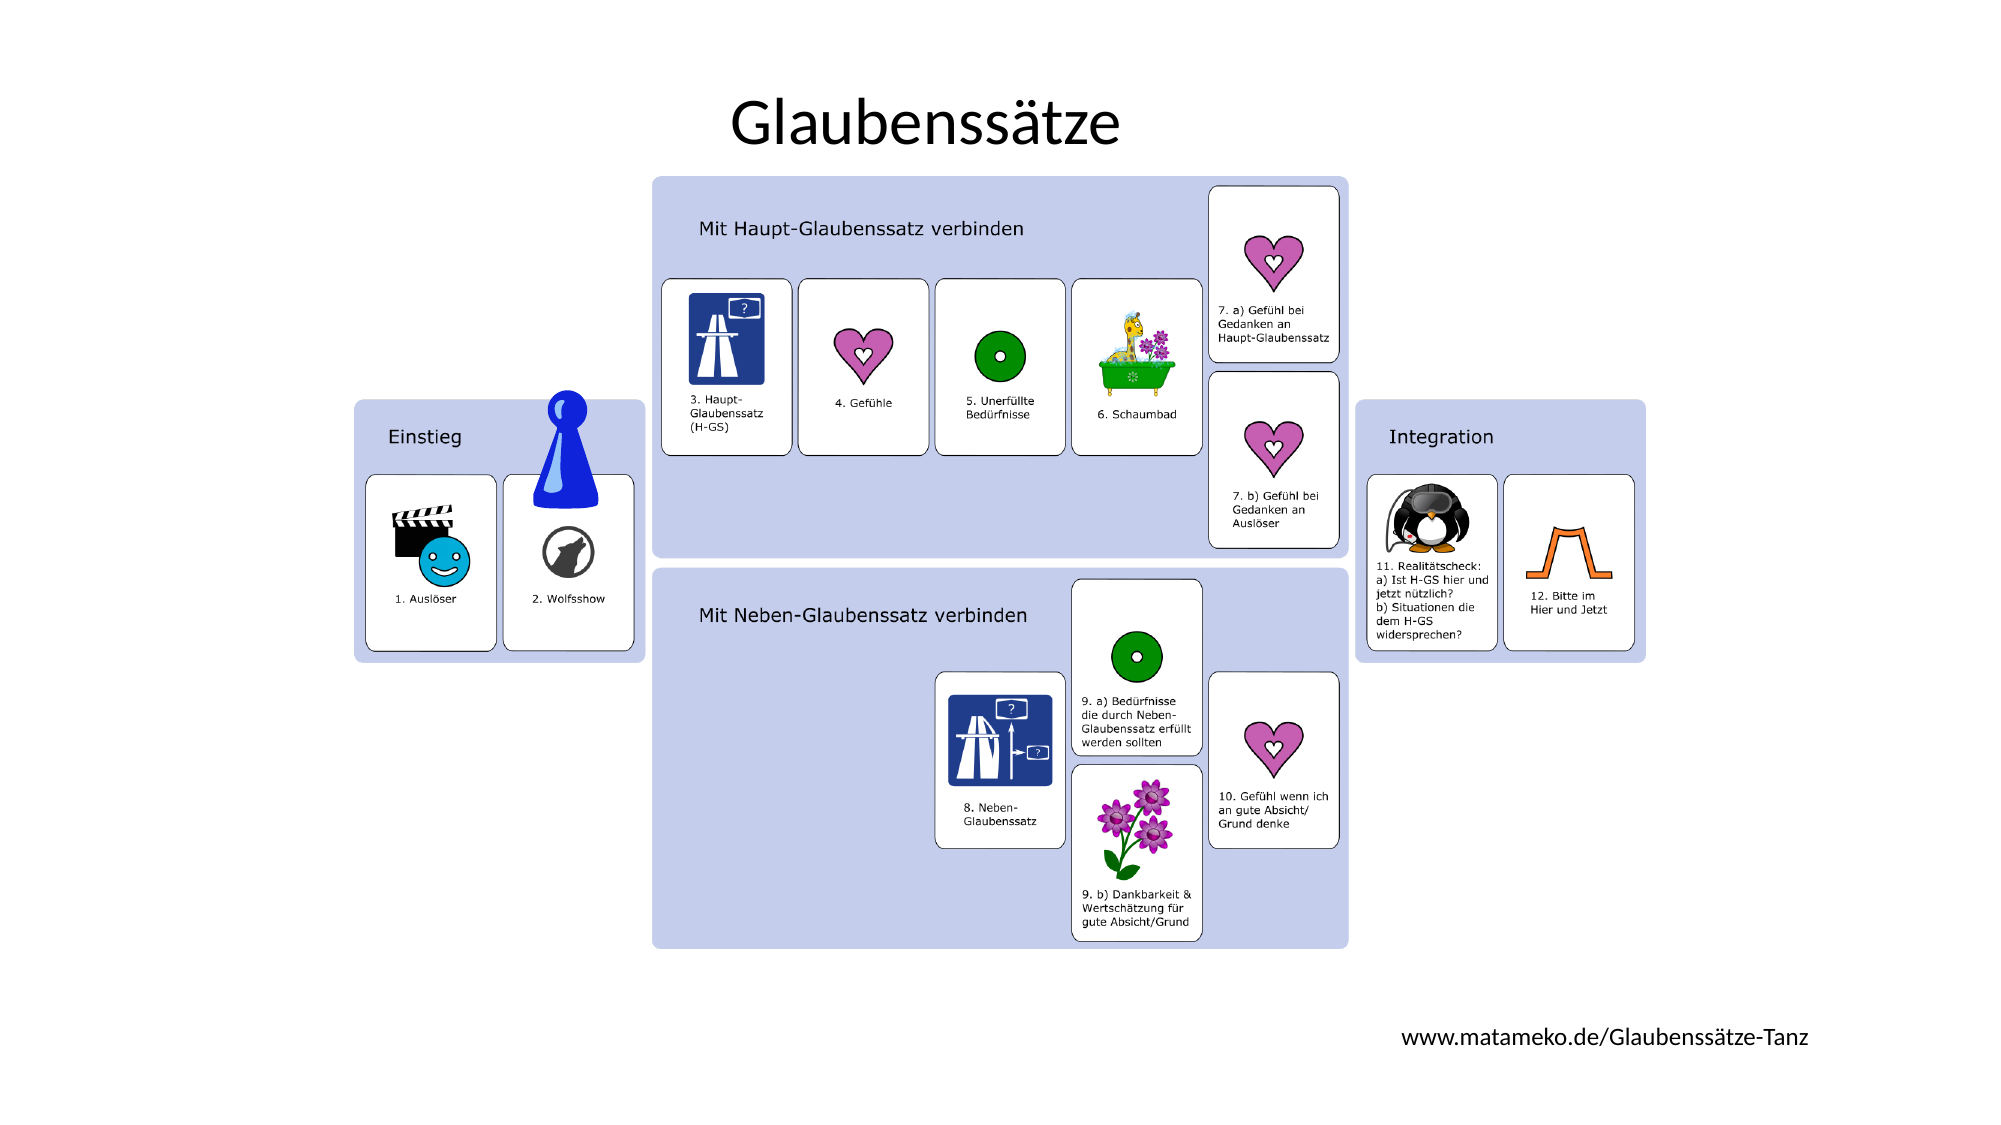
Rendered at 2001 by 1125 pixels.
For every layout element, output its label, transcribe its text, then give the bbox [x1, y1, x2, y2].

picture [354, 176, 1646, 949]
text_box www.matameko.de/Glaubenssätze-Tanz [1386, 1013, 1825, 1058]
text_box Glaubenssätze [715, 70, 1142, 167]
text_box [533, 390, 599, 509]
